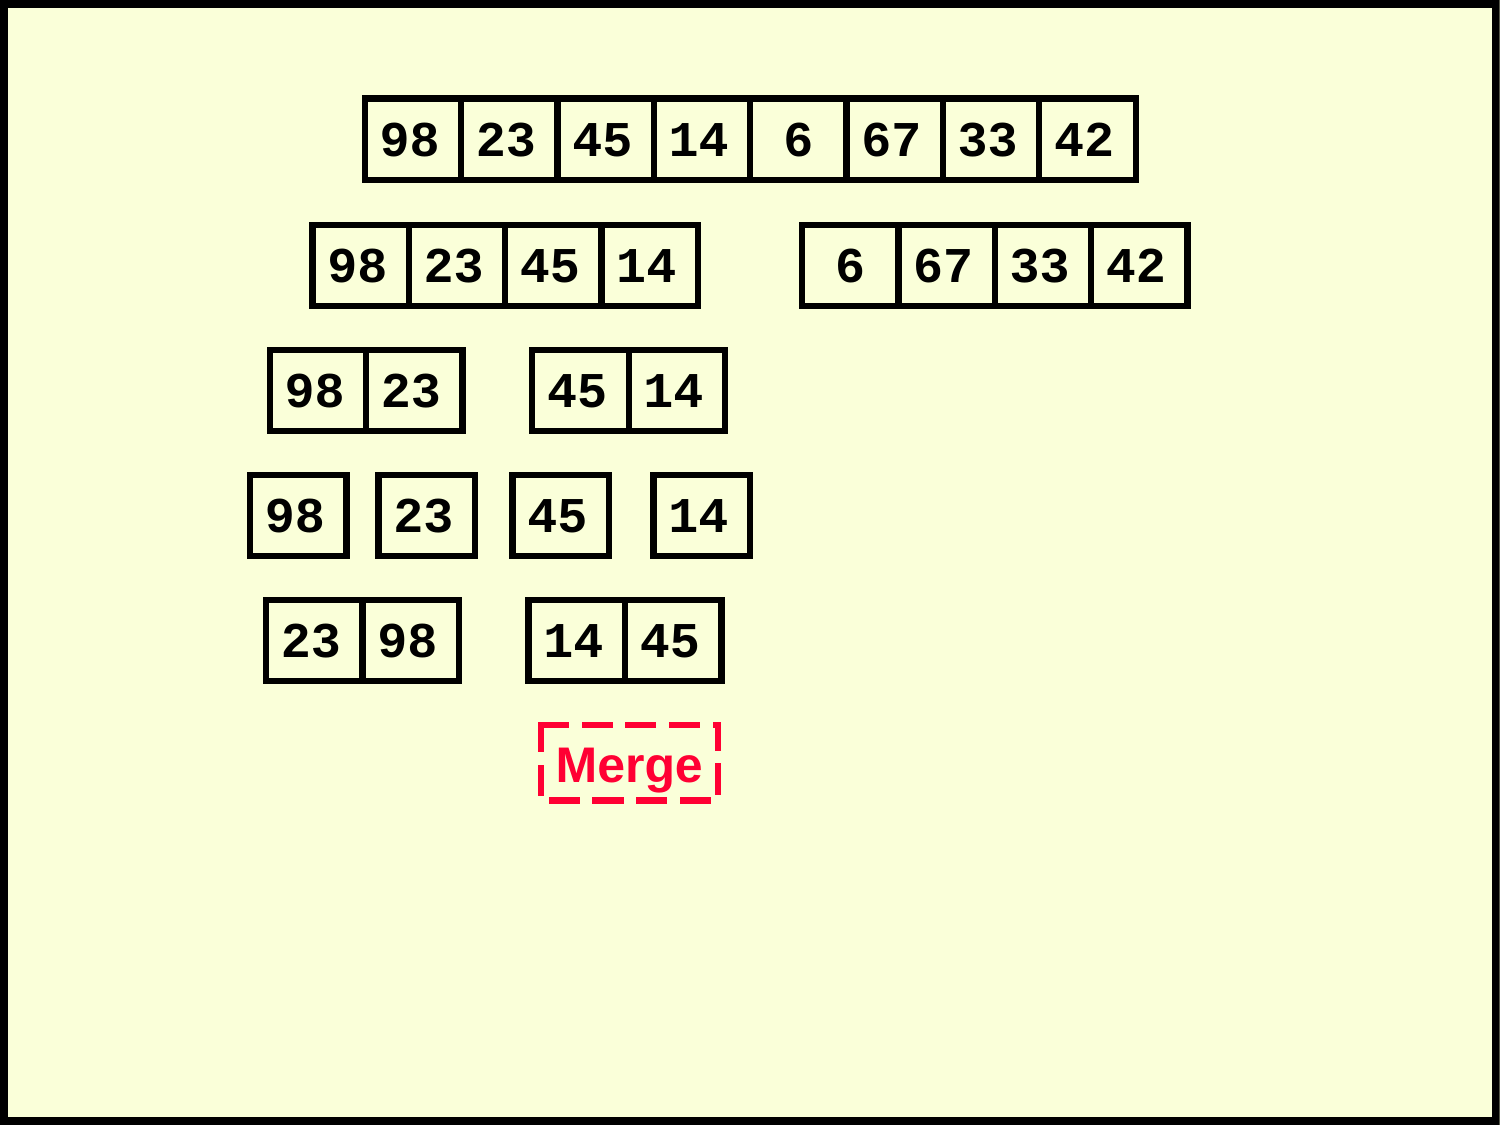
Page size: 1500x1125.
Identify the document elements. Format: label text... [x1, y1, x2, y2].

text_box 33 [942, 98, 1039, 180]
text_box 6 [802, 224, 899, 307]
text_box 98 [364, 98, 462, 180]
text_box 45 [506, 224, 601, 307]
text_box 14 [601, 224, 698, 307]
text_box 45 [558, 98, 653, 180]
text_box 67 [847, 98, 942, 180]
text_box 45 [512, 474, 609, 557]
text_box 98 [362, 600, 459, 682]
text_box 33 [994, 224, 1091, 307]
text_box 98 [312, 224, 409, 307]
text_box 23 [367, 350, 463, 432]
text_box 45 [532, 350, 628, 432]
text_box 23 [378, 474, 475, 557]
text_box 98 [269, 350, 367, 432]
text_box 14 [653, 474, 751, 557]
text_box 67 [899, 224, 994, 307]
text_box 45 [625, 600, 722, 682]
text_box 23 [409, 224, 506, 307]
text_box 98 [249, 474, 347, 557]
text_box 23 [266, 600, 362, 682]
text_box 14 [628, 350, 726, 432]
text_box 42 [1091, 224, 1188, 307]
text_box 14 [528, 600, 625, 682]
text_box 23 [462, 98, 558, 180]
text_box Merge [540, 724, 718, 801]
text_box 42 [1039, 98, 1136, 180]
text_box 6 [750, 98, 847, 180]
text_box 14 [653, 98, 750, 180]
